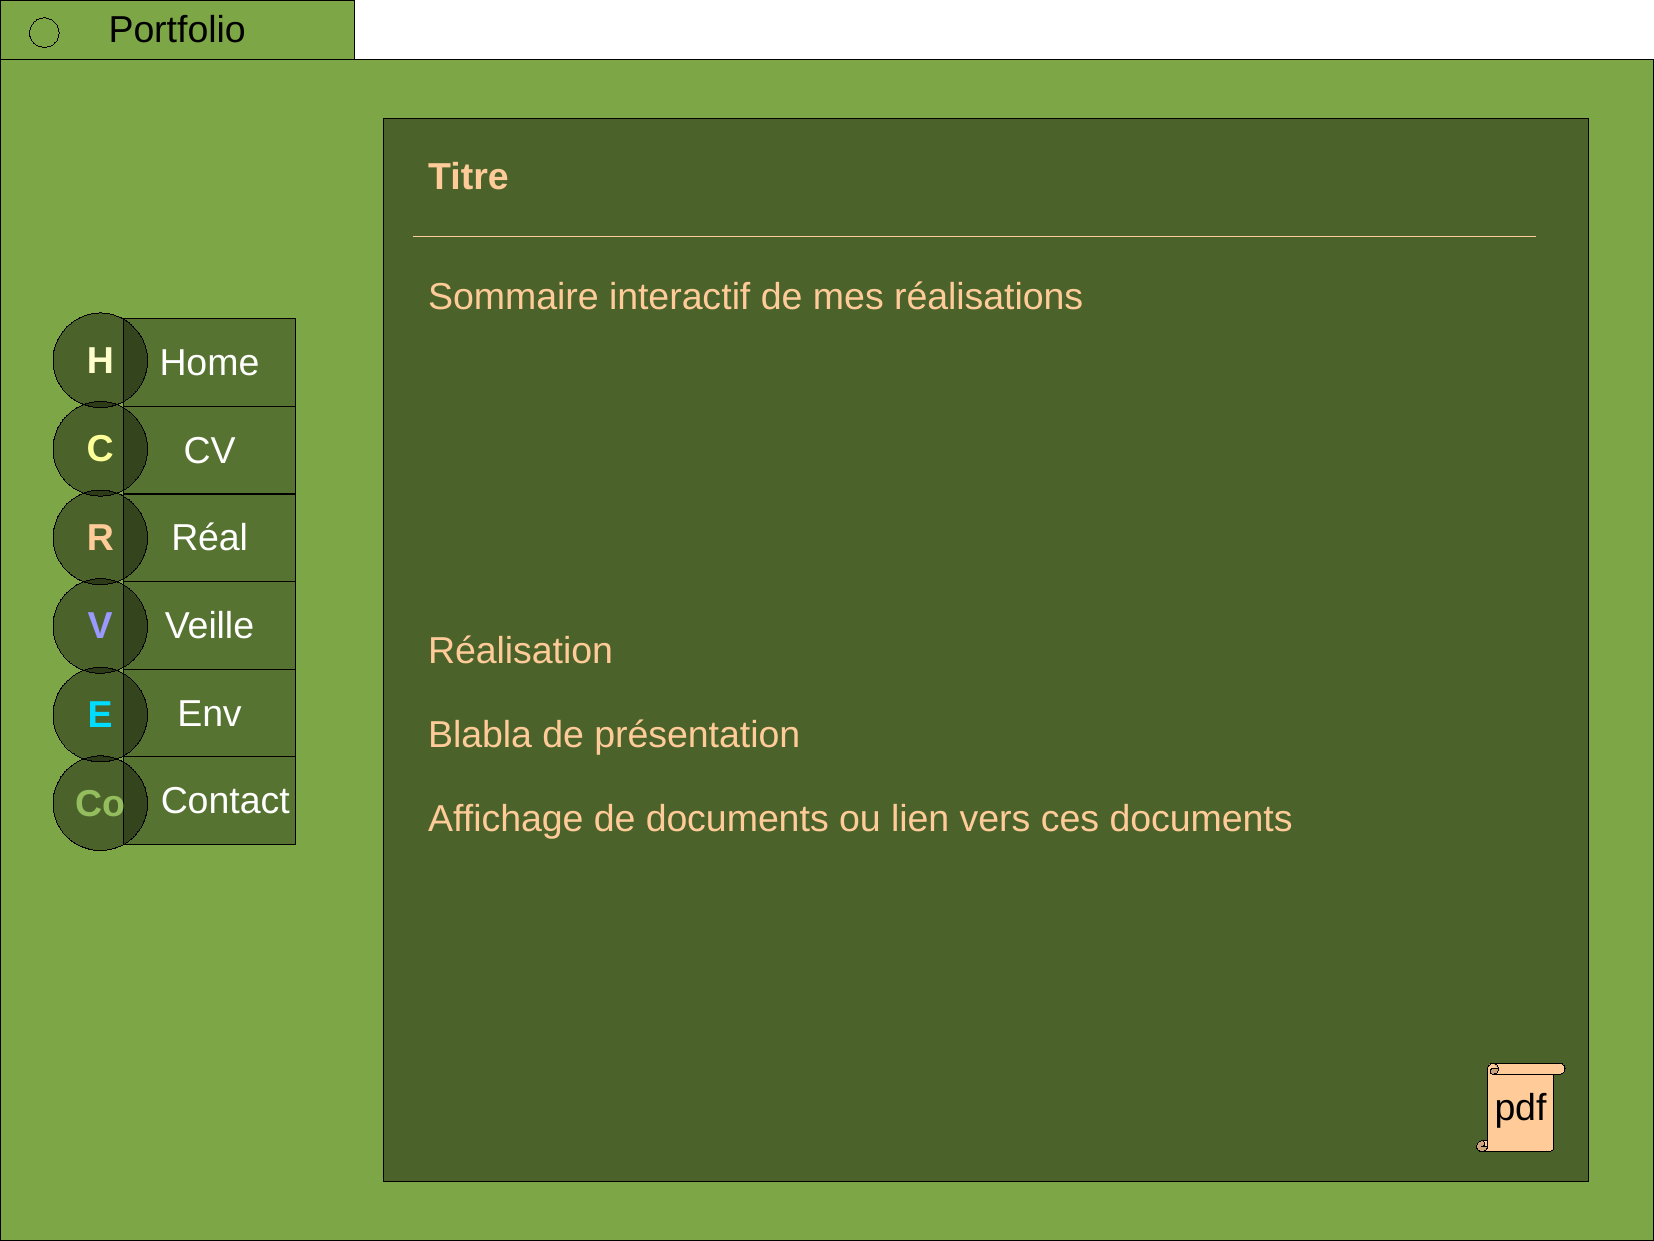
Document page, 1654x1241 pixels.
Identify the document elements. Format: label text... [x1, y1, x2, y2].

text_box [0, 59, 1654, 1241]
text_box [29, 17, 60, 48]
text_box Co [53, 755, 148, 851]
text_box Réal [123, 493, 296, 581]
text_box Env [123, 669, 296, 756]
text_box R [53, 490, 148, 582]
text_box CV [123, 407, 296, 493]
text_box pdf [1484, 1063, 1554, 1152]
text_box Titre [413, 148, 827, 207]
text_box V [53, 578, 148, 670]
text_box pdf [1496, 1063, 1566, 1075]
text_box E [53, 667, 148, 759]
text_box H [53, 312, 148, 408]
text_box Réalisation Blabla de présentation Affichage de documents ou lien vers ces documents [413, 622, 1506, 848]
text_box Veille [123, 581, 296, 669]
text_box C [53, 405, 148, 493]
text_box Contact [123, 756, 296, 845]
text_box Sommaire interactif de mes réalisations [413, 267, 1506, 325]
text_box Portfolio [0, 0, 355, 60]
text_box Home [123, 318, 296, 407]
